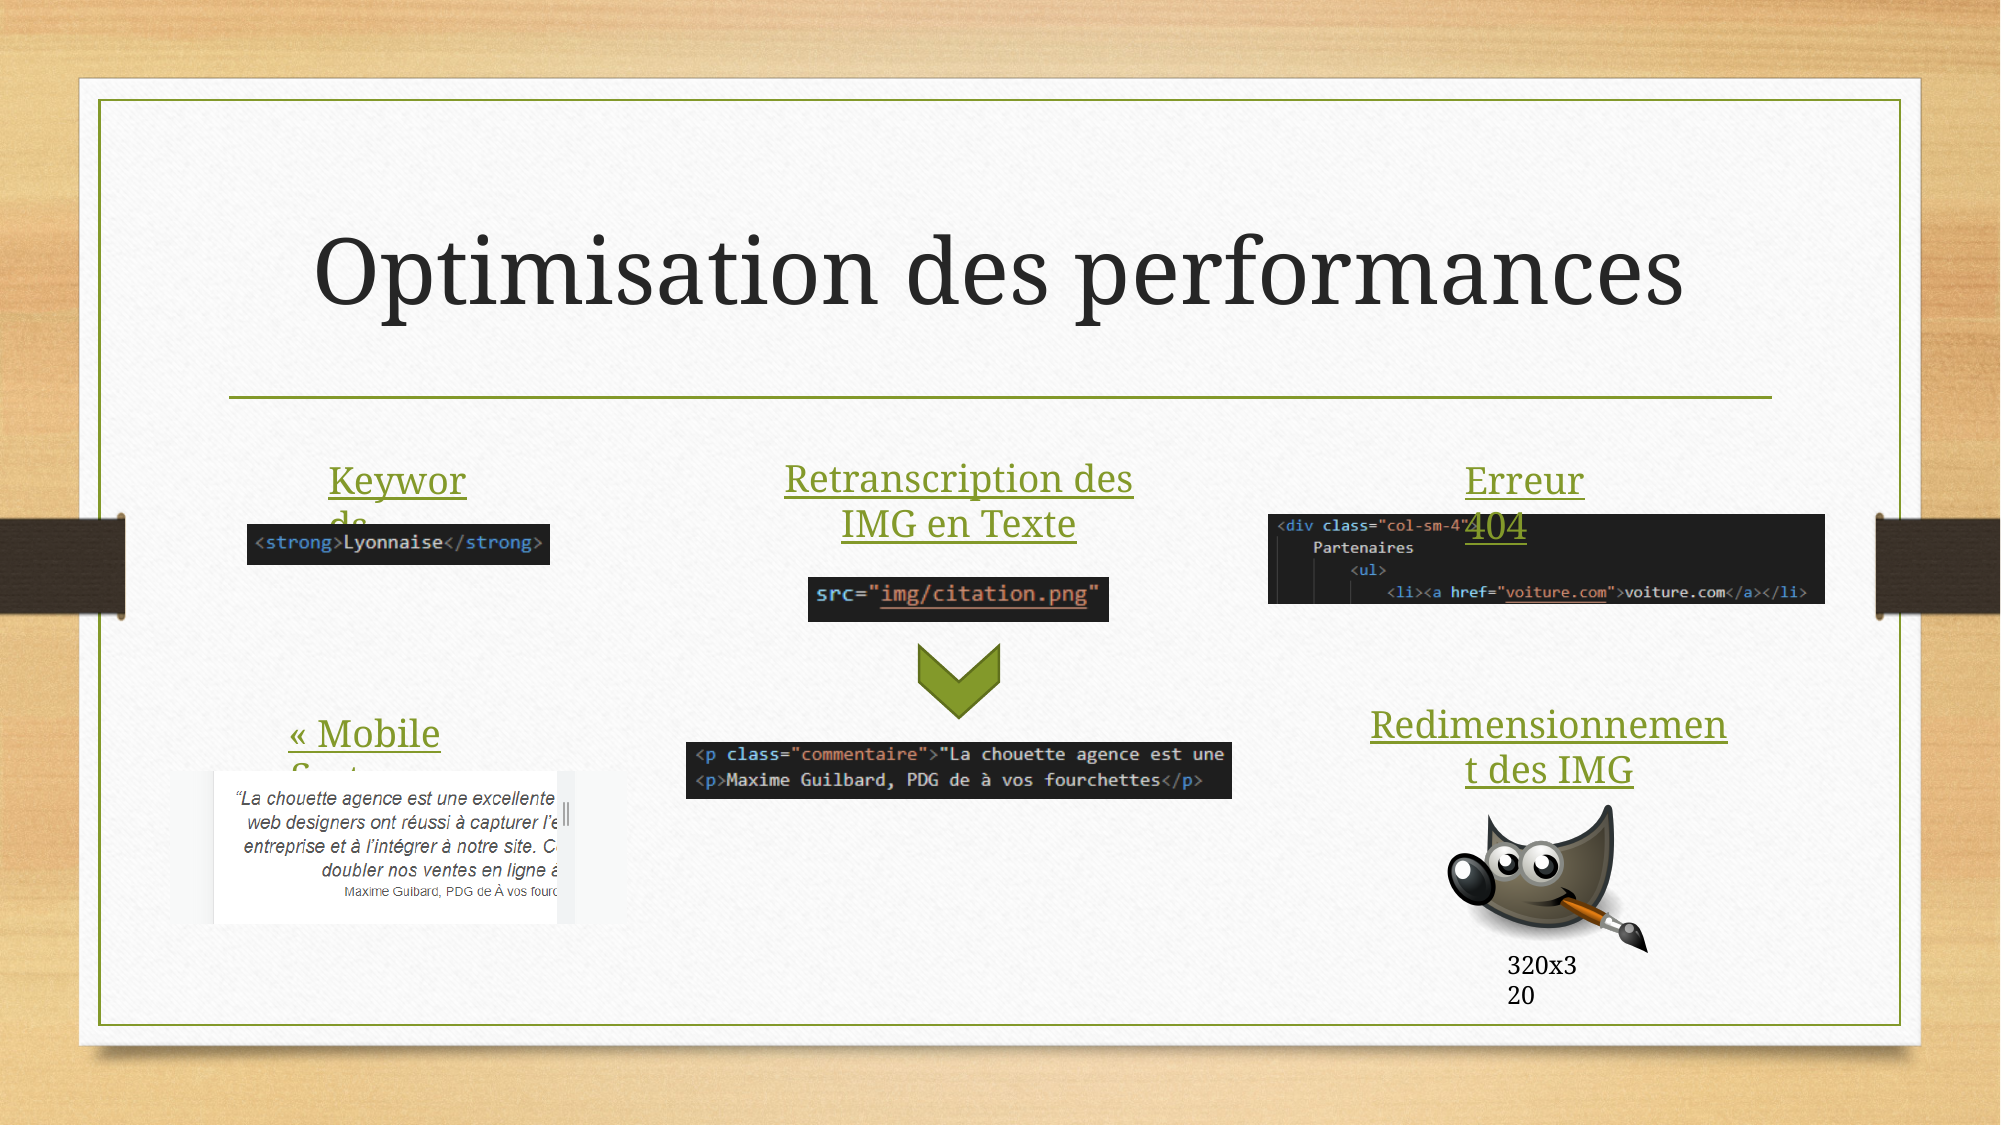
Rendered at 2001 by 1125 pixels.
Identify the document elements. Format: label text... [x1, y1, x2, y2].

picture [808, 577, 1109, 622]
text_box « Mobile first » [273, 702, 525, 764]
picture [1509, 517, 1518, 530]
text_box Retranscription des IMG en Texte [760, 447, 1158, 554]
title Optimisation des performances [212, 161, 1788, 376]
text_box Redimensionnement des IMG [1351, 692, 1748, 799]
picture [1491, 514, 1500, 537]
picture [1445, 769, 1654, 977]
picture [170, 771, 627, 924]
picture [1268, 514, 1825, 604]
text_box Erreur 404 [1449, 449, 1645, 511]
picture [686, 742, 1232, 799]
picture [247, 524, 550, 565]
text_box 320x320 [1492, 942, 1607, 988]
text_box [919, 645, 999, 718]
text_box Keywords [313, 449, 503, 511]
picture [1467, 517, 1476, 530]
